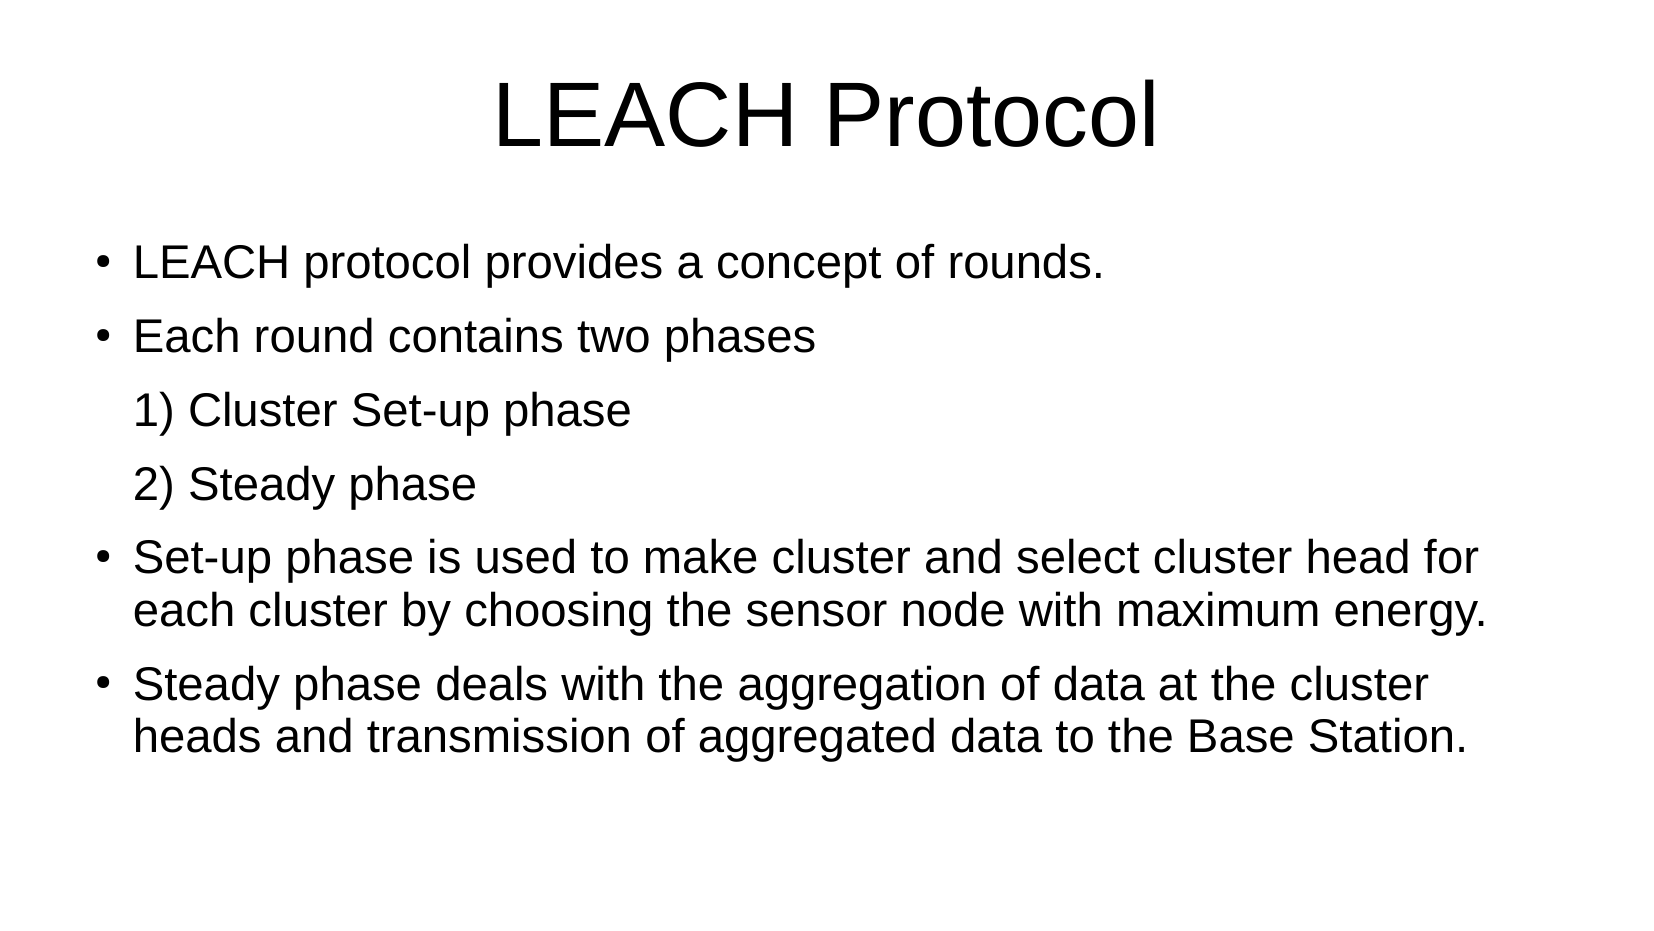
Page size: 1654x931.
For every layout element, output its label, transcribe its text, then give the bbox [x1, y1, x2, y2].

title LEACH Protocol [82, 37, 1571, 193]
list LEACH protocol provides a concept of rounds. Each round contains two phases 1) Cluster Set-up phase 2) Steady phase Set-up phase is used to make cluster and select cluster head for each cluster by choosing the sensor node with maximum energy. Steady phase deals with the aggregation of data at the cluster heads and transmission of aggregated data to the Base Station. [82, 236, 1571, 776]
